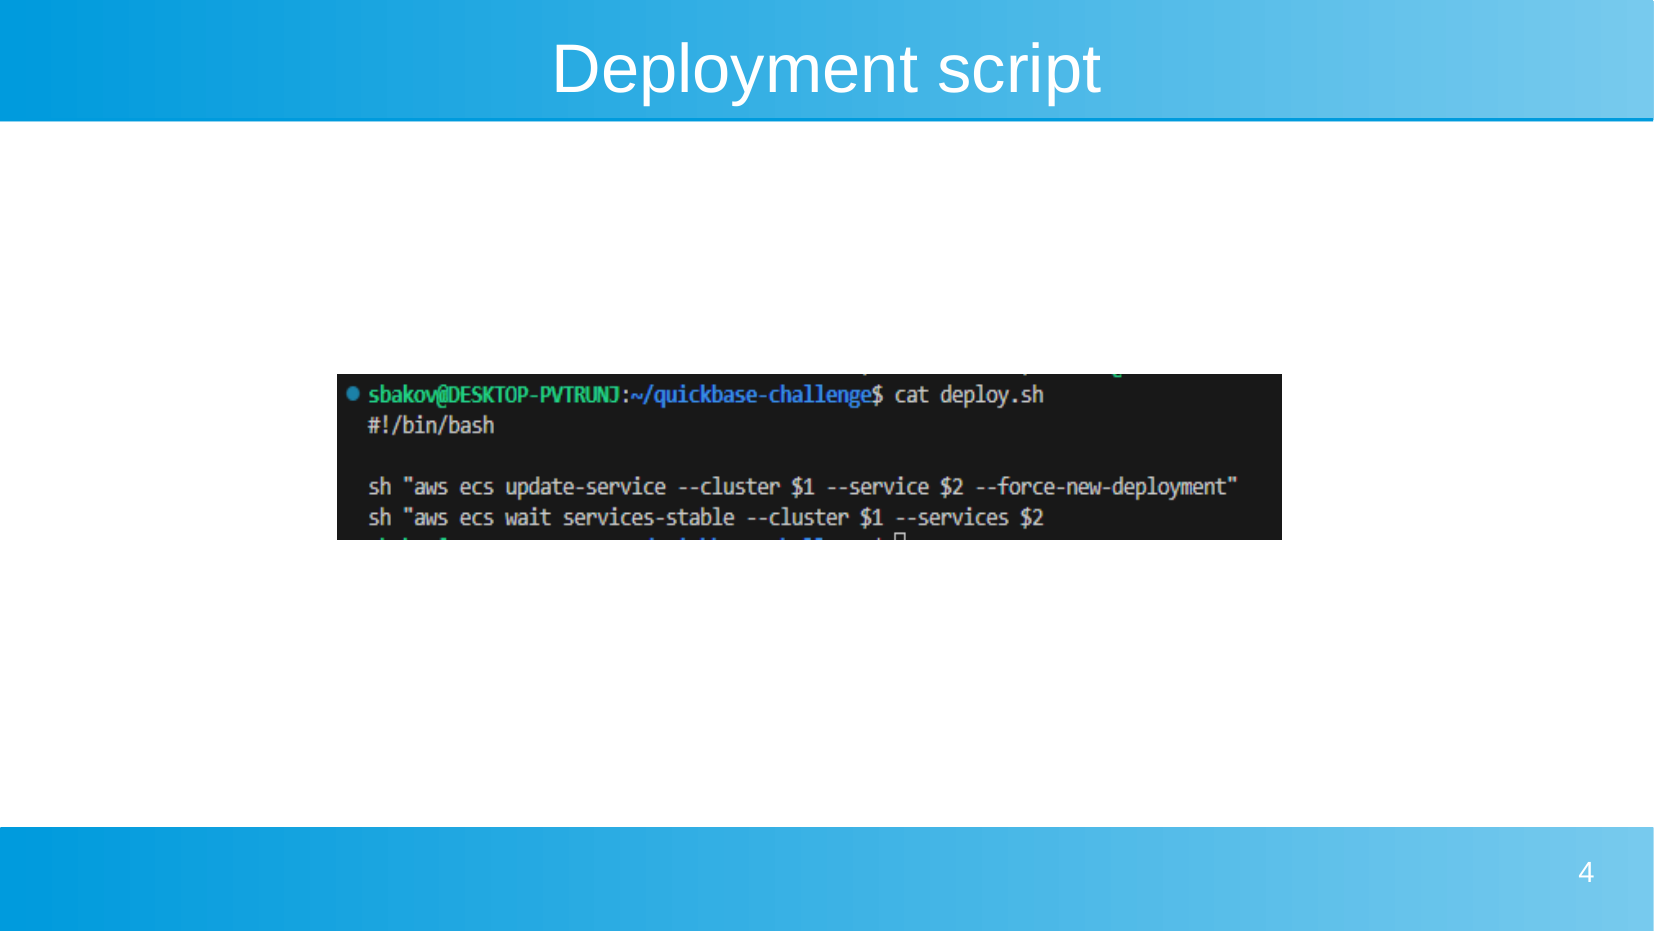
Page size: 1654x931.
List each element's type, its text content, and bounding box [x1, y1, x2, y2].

picture [337, 374, 1282, 540]
title Deployment script [59, 29, 1595, 108]
